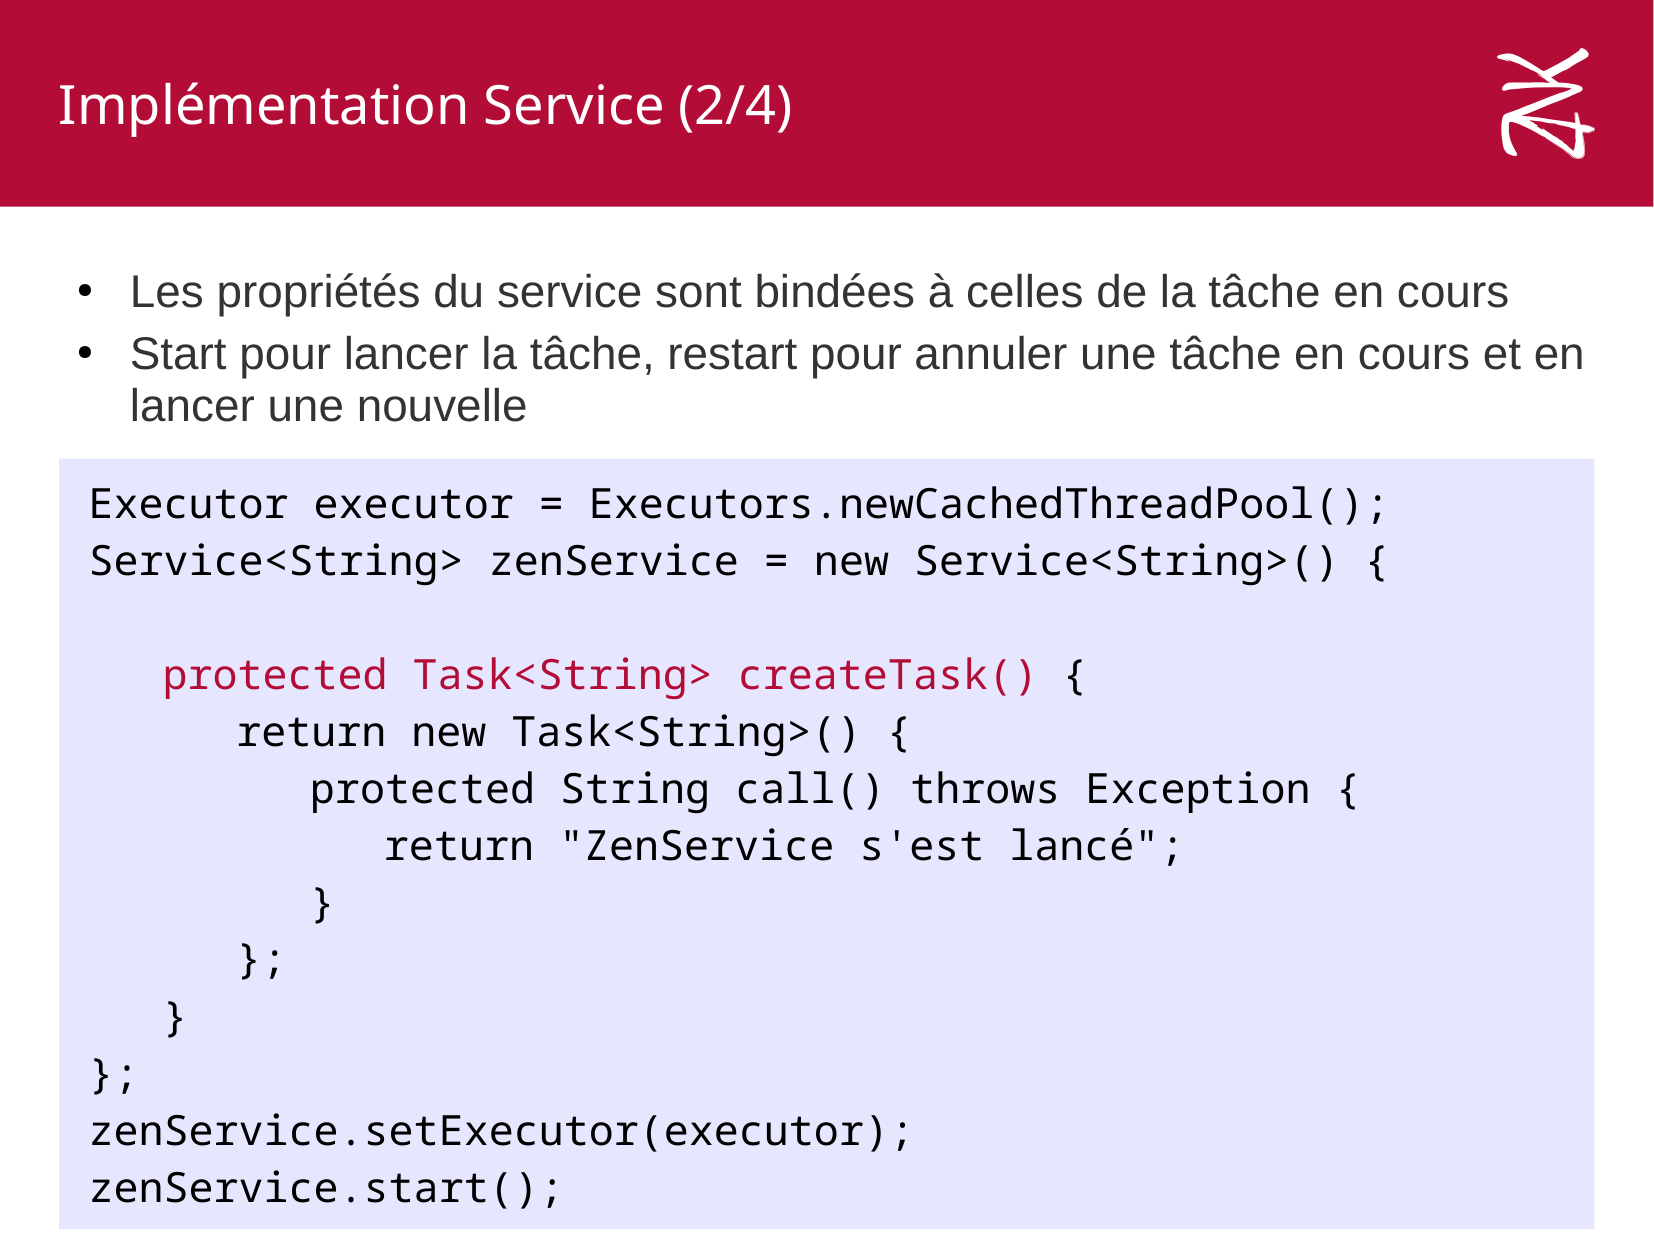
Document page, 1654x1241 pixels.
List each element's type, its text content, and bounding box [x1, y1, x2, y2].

text_box Executor executor = Executors.newCachedThreadPool(); Service<String> zenService = new Service<String>() { protected Task<String> createTask() { return new Task<String>() { protected String call() throws Exception { return "ZenService s'est lancé"; } }; } }; zenService.setExecutor(executor); zenService.start(); [59, 458, 1595, 1119]
list Les propriétés du service sont bindées à celles de la tâche en cours Start pour lancer la tâche, restart pour annuler une tâche en cours et en lancer une nouvelle [59, 265, 1595, 458]
title Implémentation Service (2/4) [59, 29, 1595, 178]
